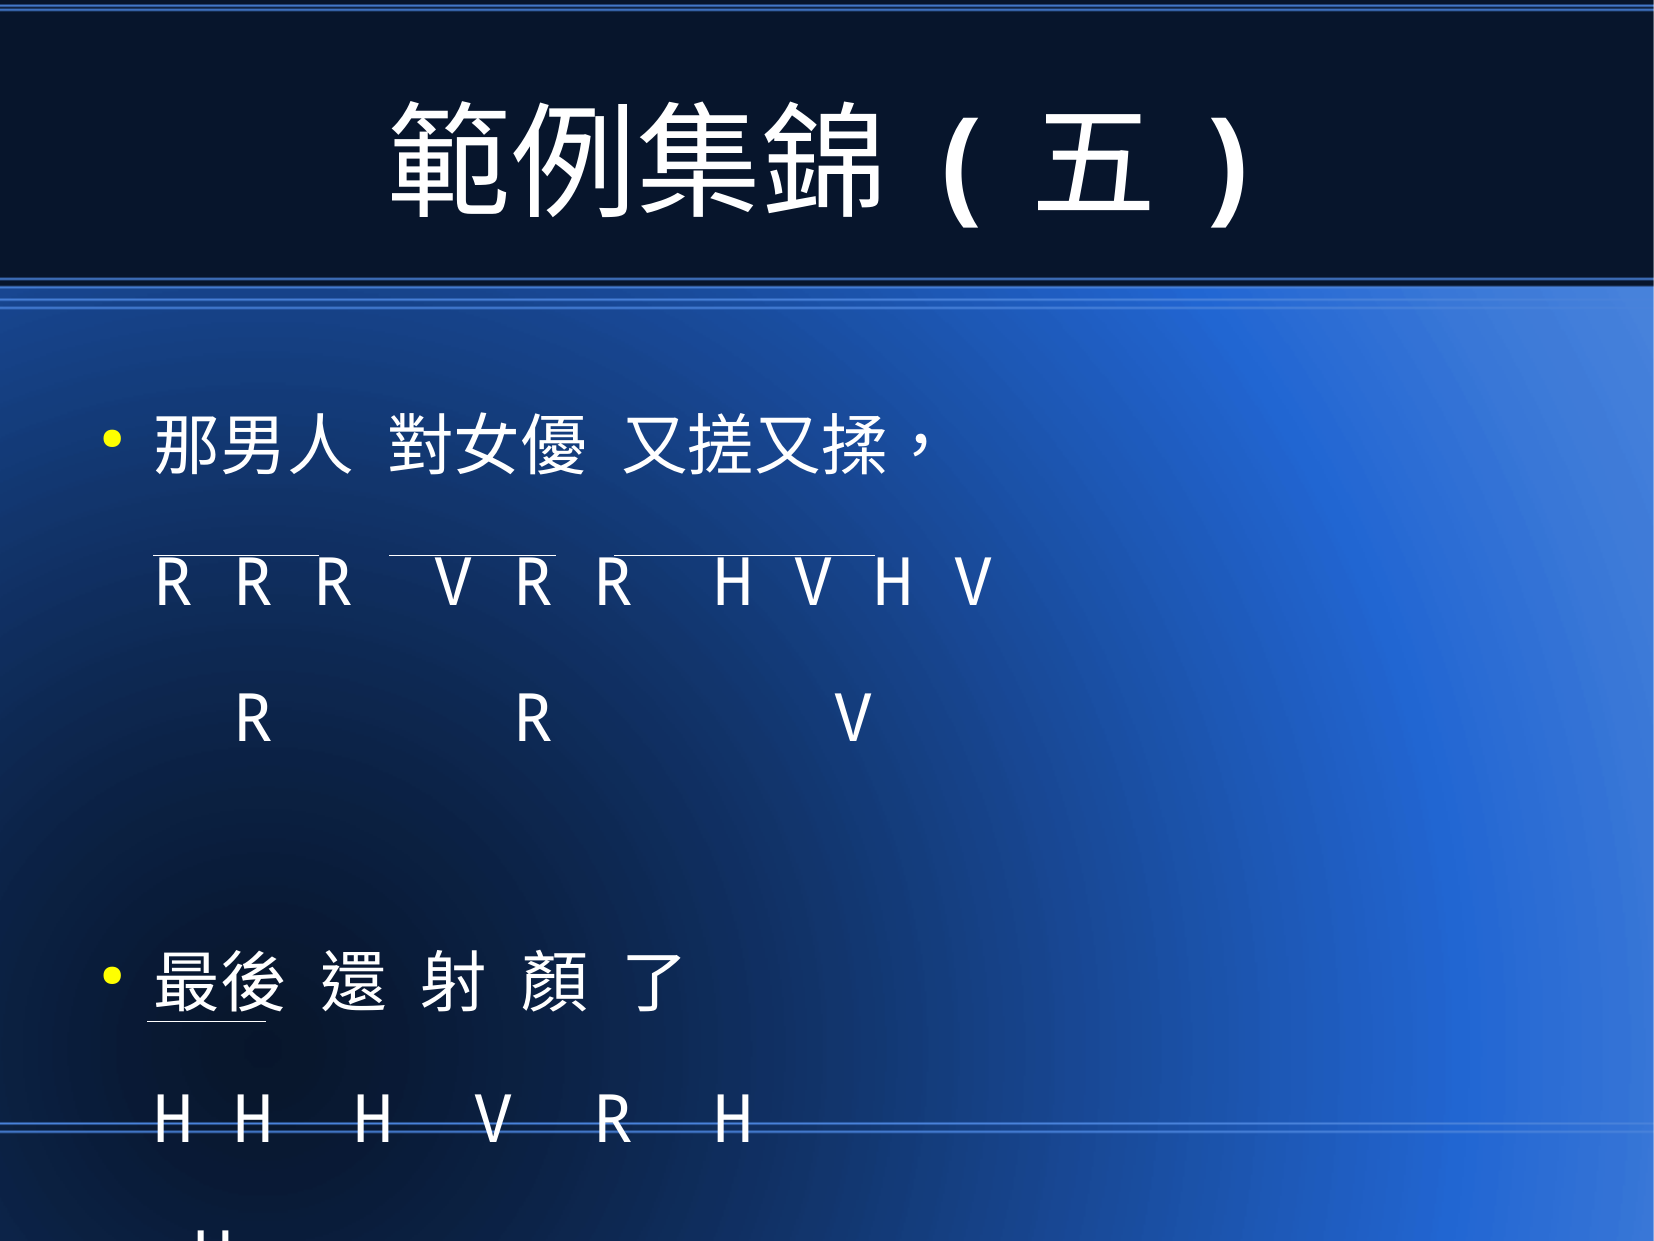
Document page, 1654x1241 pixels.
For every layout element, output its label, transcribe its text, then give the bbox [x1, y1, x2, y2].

list 那男人 對女優 又搓又揉， R R R V R R H V H V R R V 最後 還 射 顏 了 H H H V R H H [82, 343, 1571, 1133]
picture [0, 0, 1654, 1241]
title 範例集錦(五) [82, 49, 1571, 257]
